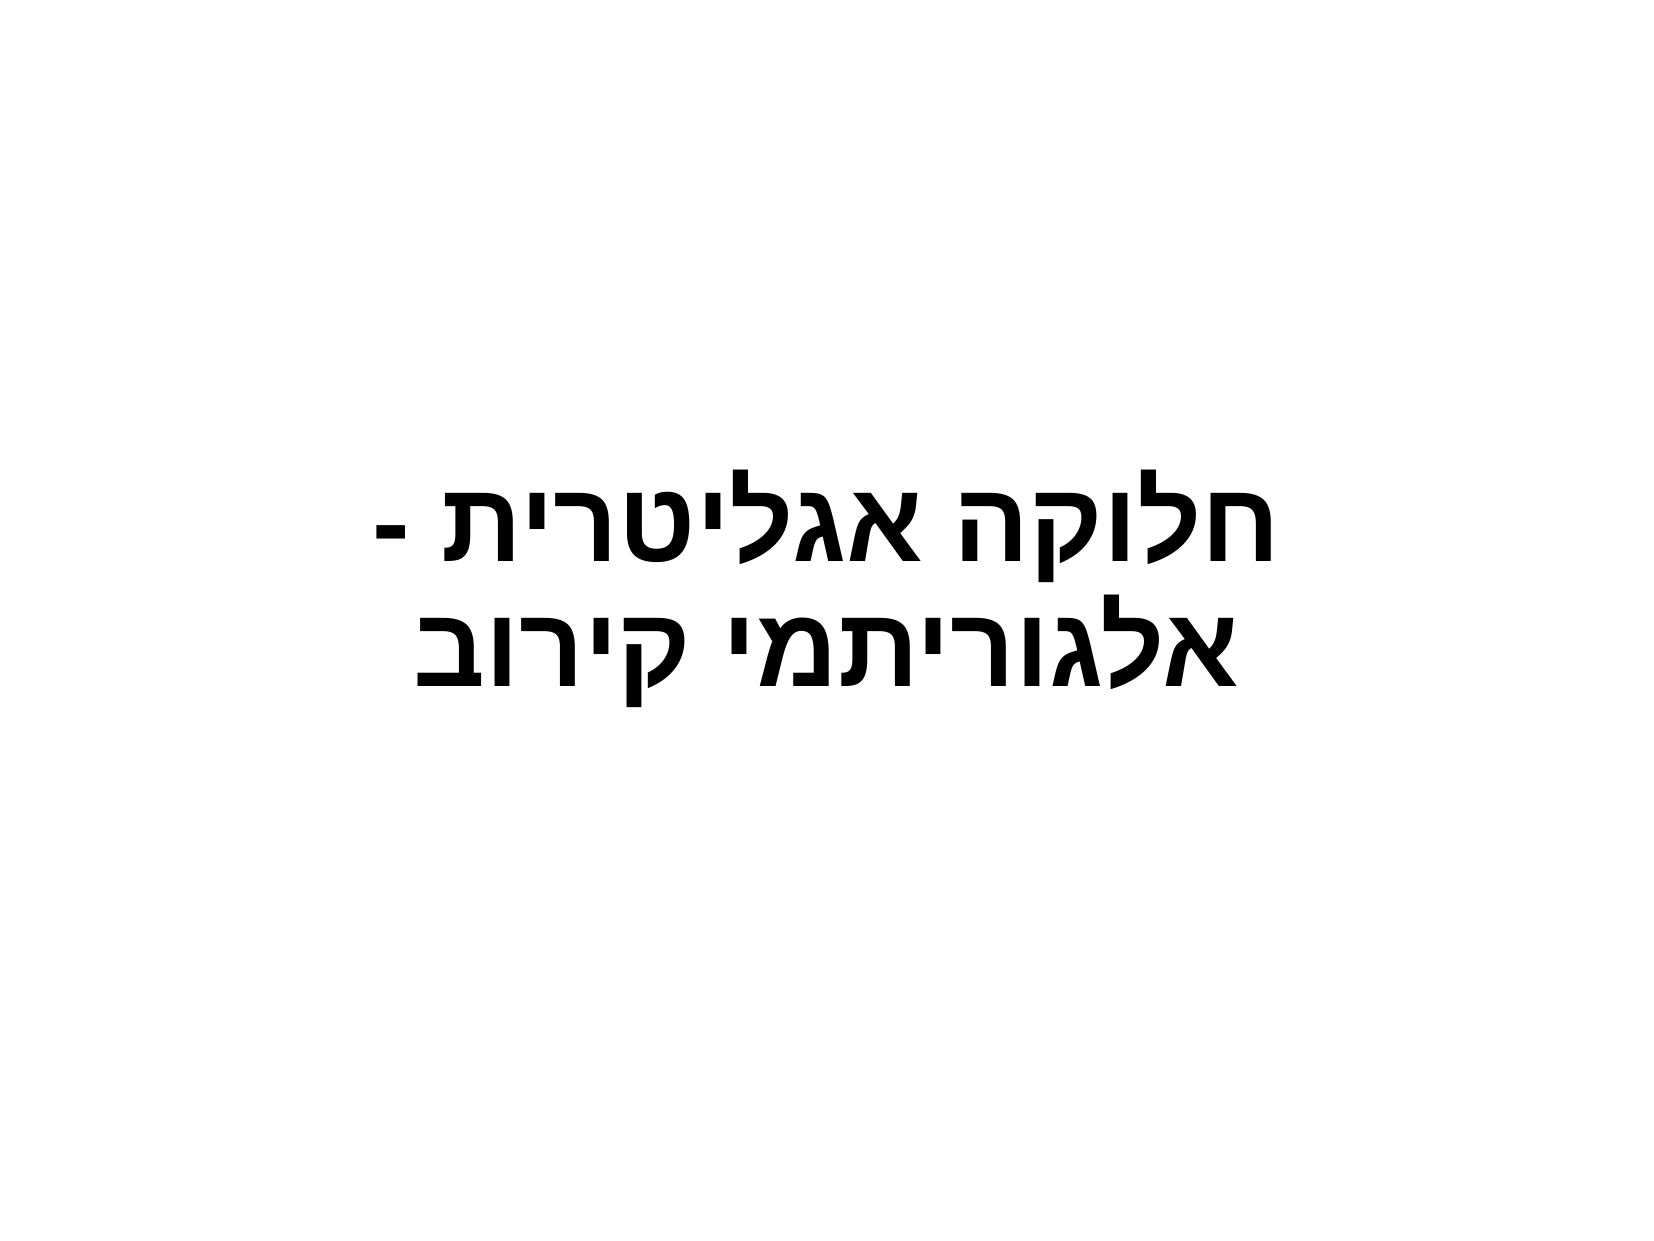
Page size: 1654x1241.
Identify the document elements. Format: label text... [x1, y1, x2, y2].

title חלוקה אגליטרית - אלגוריתמי קירוב [0, 459, 1654, 711]
